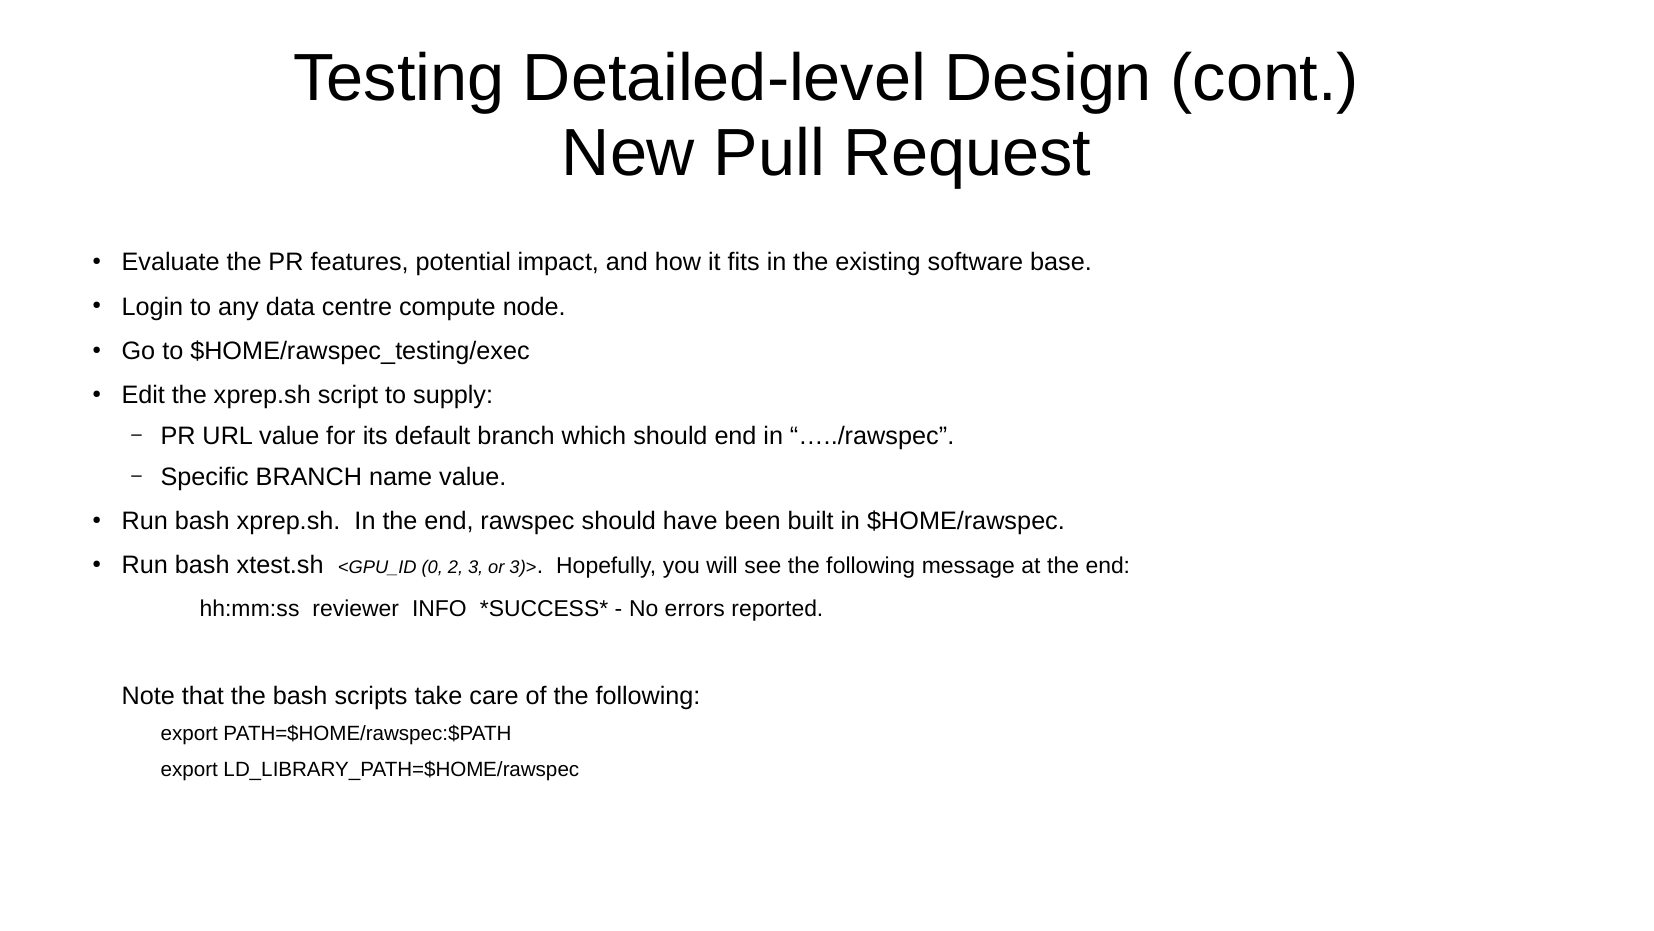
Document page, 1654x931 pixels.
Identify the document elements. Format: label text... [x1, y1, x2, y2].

list Evaluate the PR features, potential impact, and how it fits in the existing software base. Login to any data centre compute node. Go to $HOME/rawspec_testing/exec Edit the xprep.sh script to supply: PR URL value for its default branch which should end in “…../rawspec”. Specific BRANCH name value. Run bash xprep.sh. In the end, rawspec should have been built in $HOME/rawspec. Run bash xtest.sh <GPU_ID (0, 2, 3, or 3)>. Hopefully, you will see the following message at the end: hh:mm:ss reviewer INFO *SUCCESS* - No errors reported. Note that the bash scripts take care of the following: export PATH=$HOME/rawspec:$PATH export LD_LIBRARY_PATH=$HOME/rawspec [82, 248, 1571, 788]
title Testing Detailed-level Design (cont.) New Pull Request [82, 37, 1571, 193]
